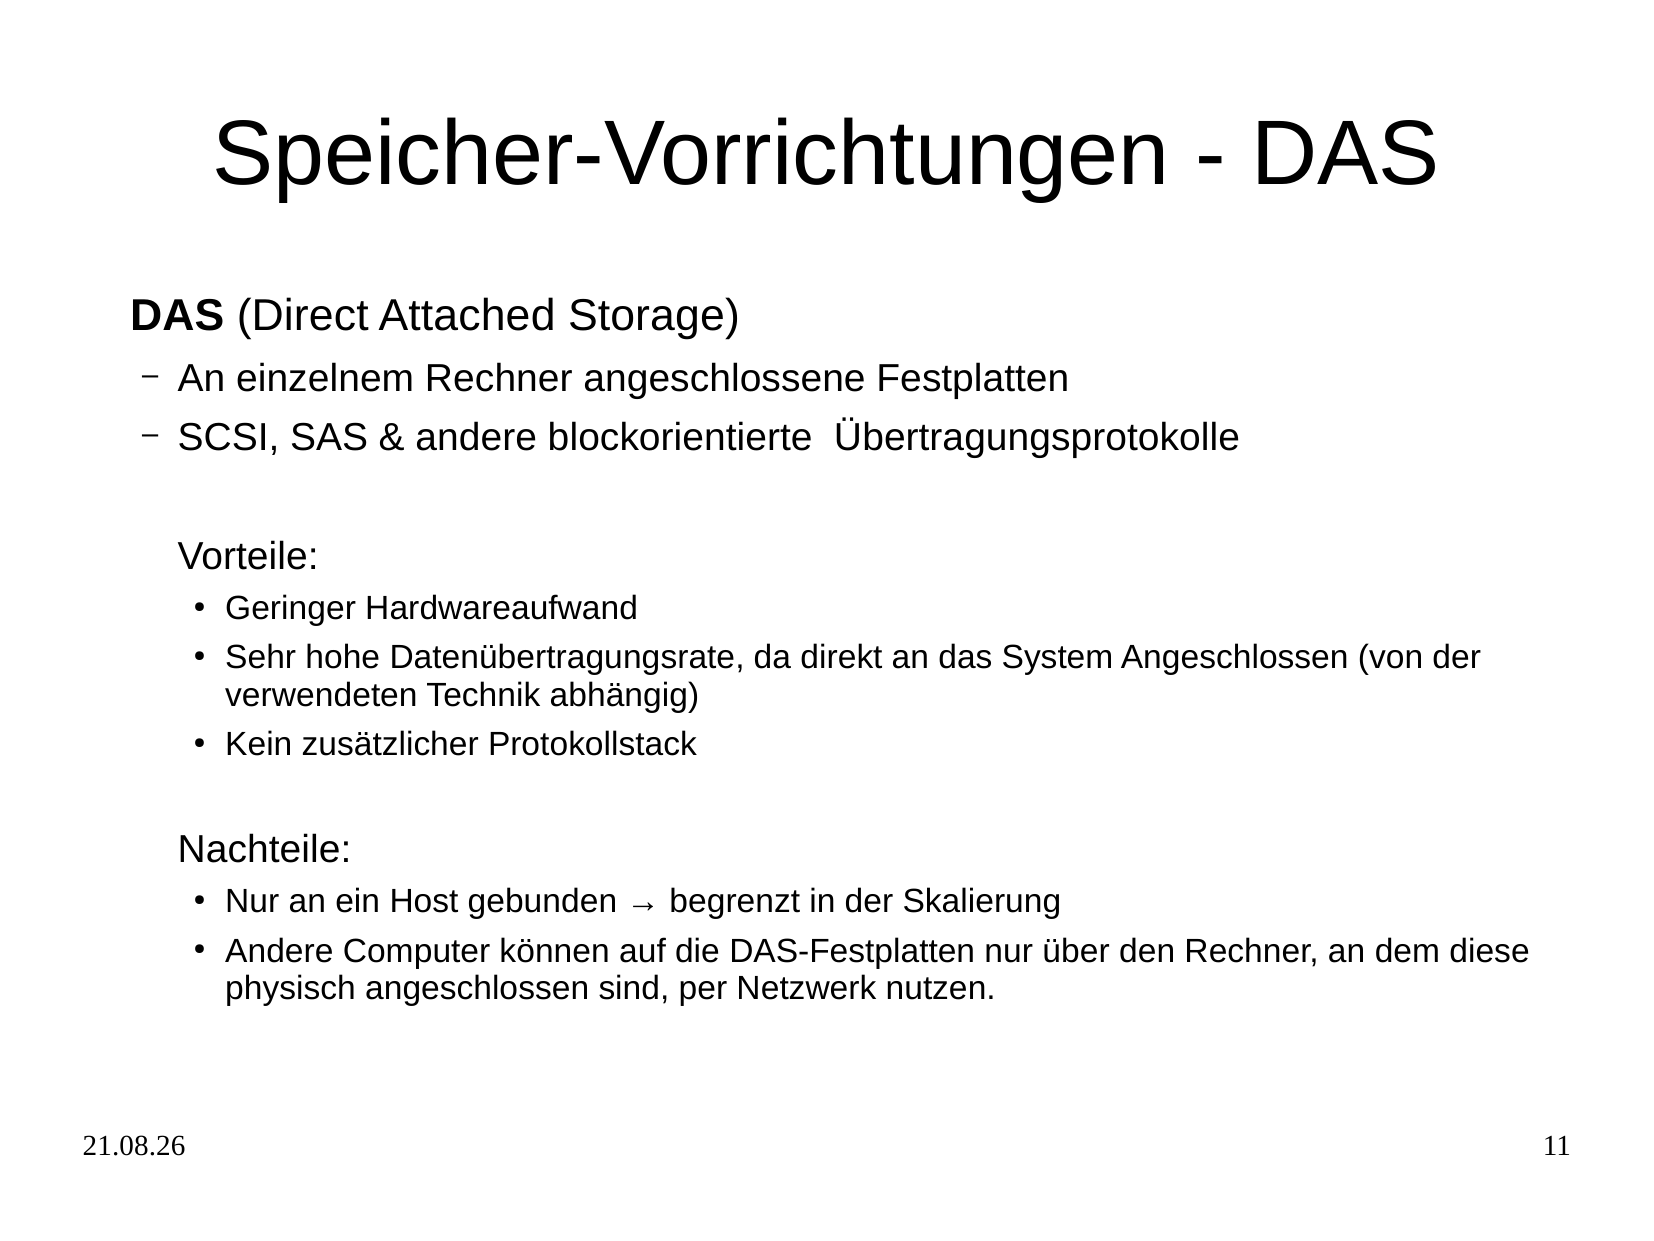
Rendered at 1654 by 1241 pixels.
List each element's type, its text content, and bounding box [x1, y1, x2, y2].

title Speicher-Vorrichtungen - DAS [82, 49, 1571, 257]
list DAS (Direct Attached Storage) An einzelnem Rechner angeschlossene Festplatten SCSI, SAS & andere blockorientierte Übertragungsprotokolle Vorteile: Geringer Hardwareaufwand Sehr hohe Datenübertragungsrate, da direkt an das System Angeschlossen (von der verwendeten Technik abhängig) Kein zusätzlicher Protokollstack Nachteile: Nur an ein Host gebunden → begrenzt in der Skalierung Andere Computer können auf die DAS-Festplatten nur über den Rechner, an dem diese physisch angeschlossen sind, per Netzwerk nutzen. [82, 290, 1571, 1010]
